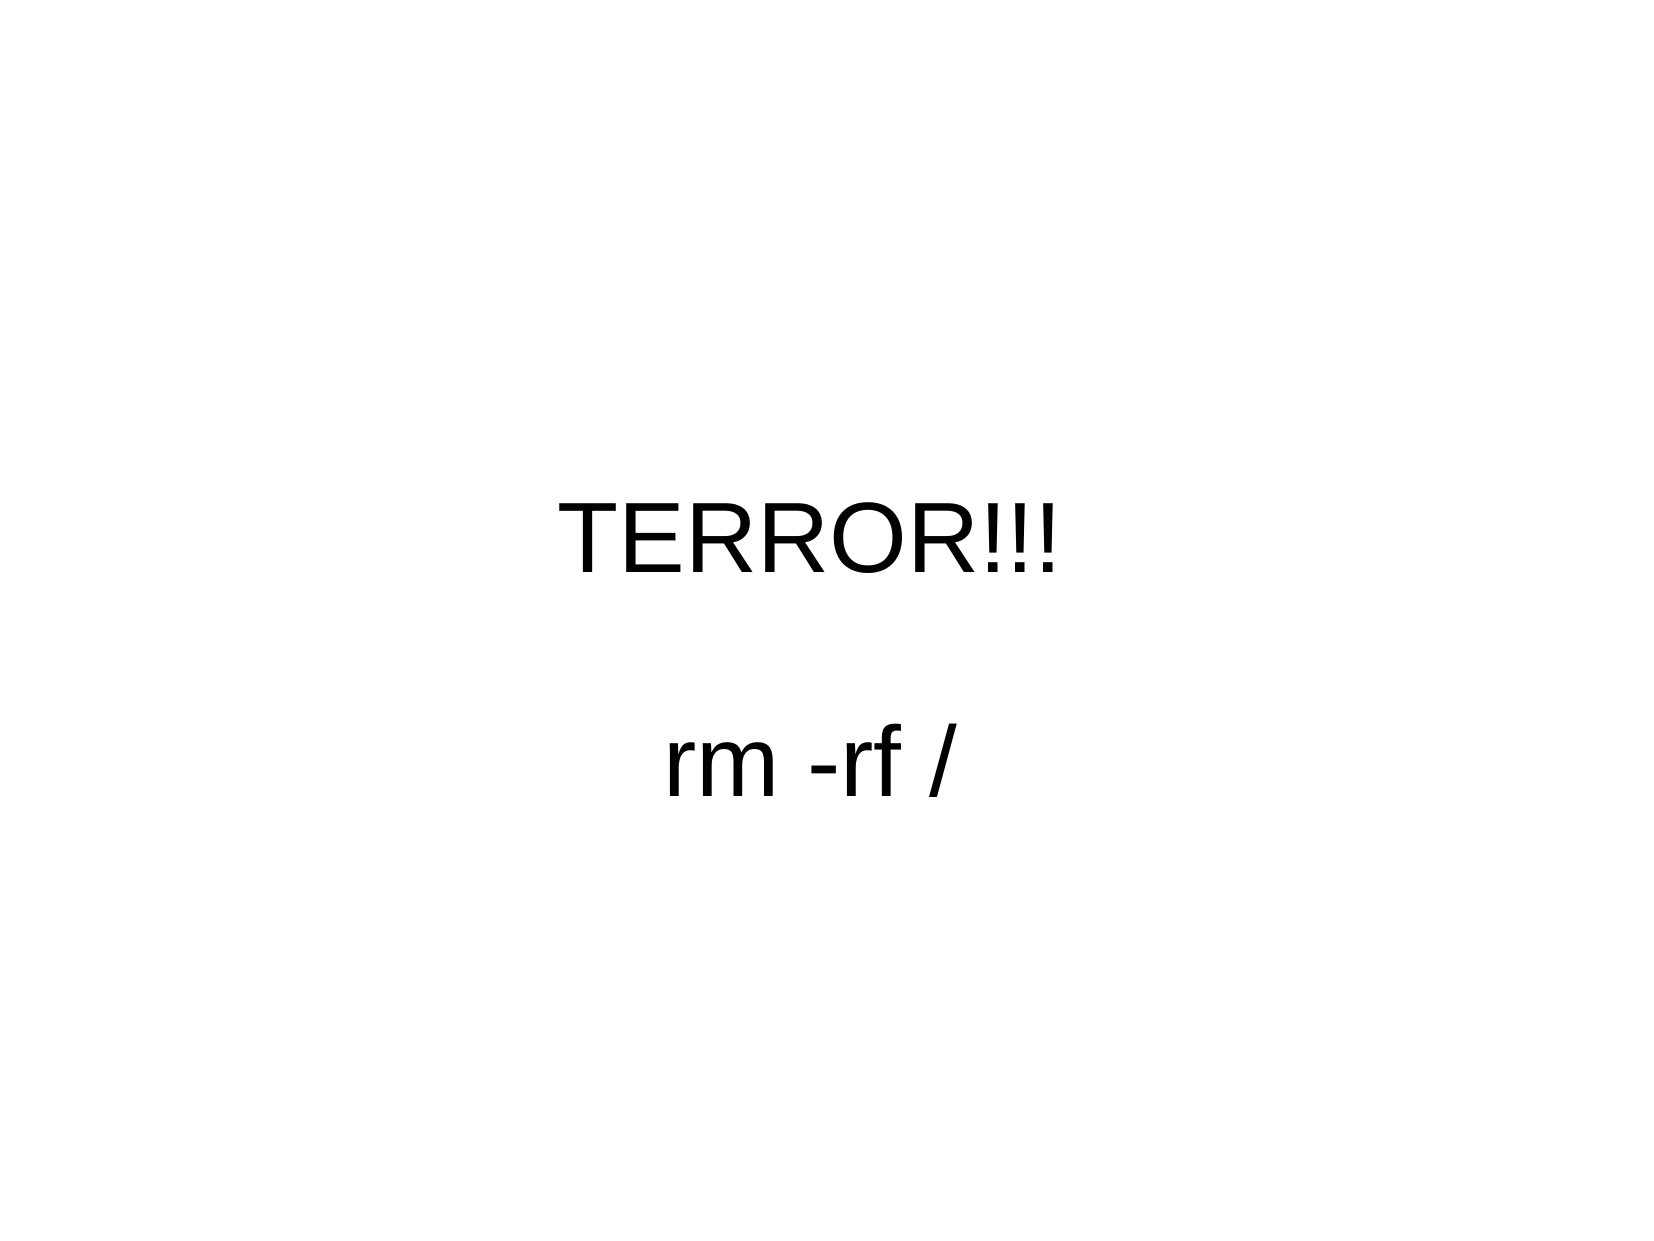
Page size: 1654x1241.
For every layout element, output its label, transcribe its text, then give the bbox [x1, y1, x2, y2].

text_box TERROR!!! rm -rf / [82, 290, 1538, 1010]
